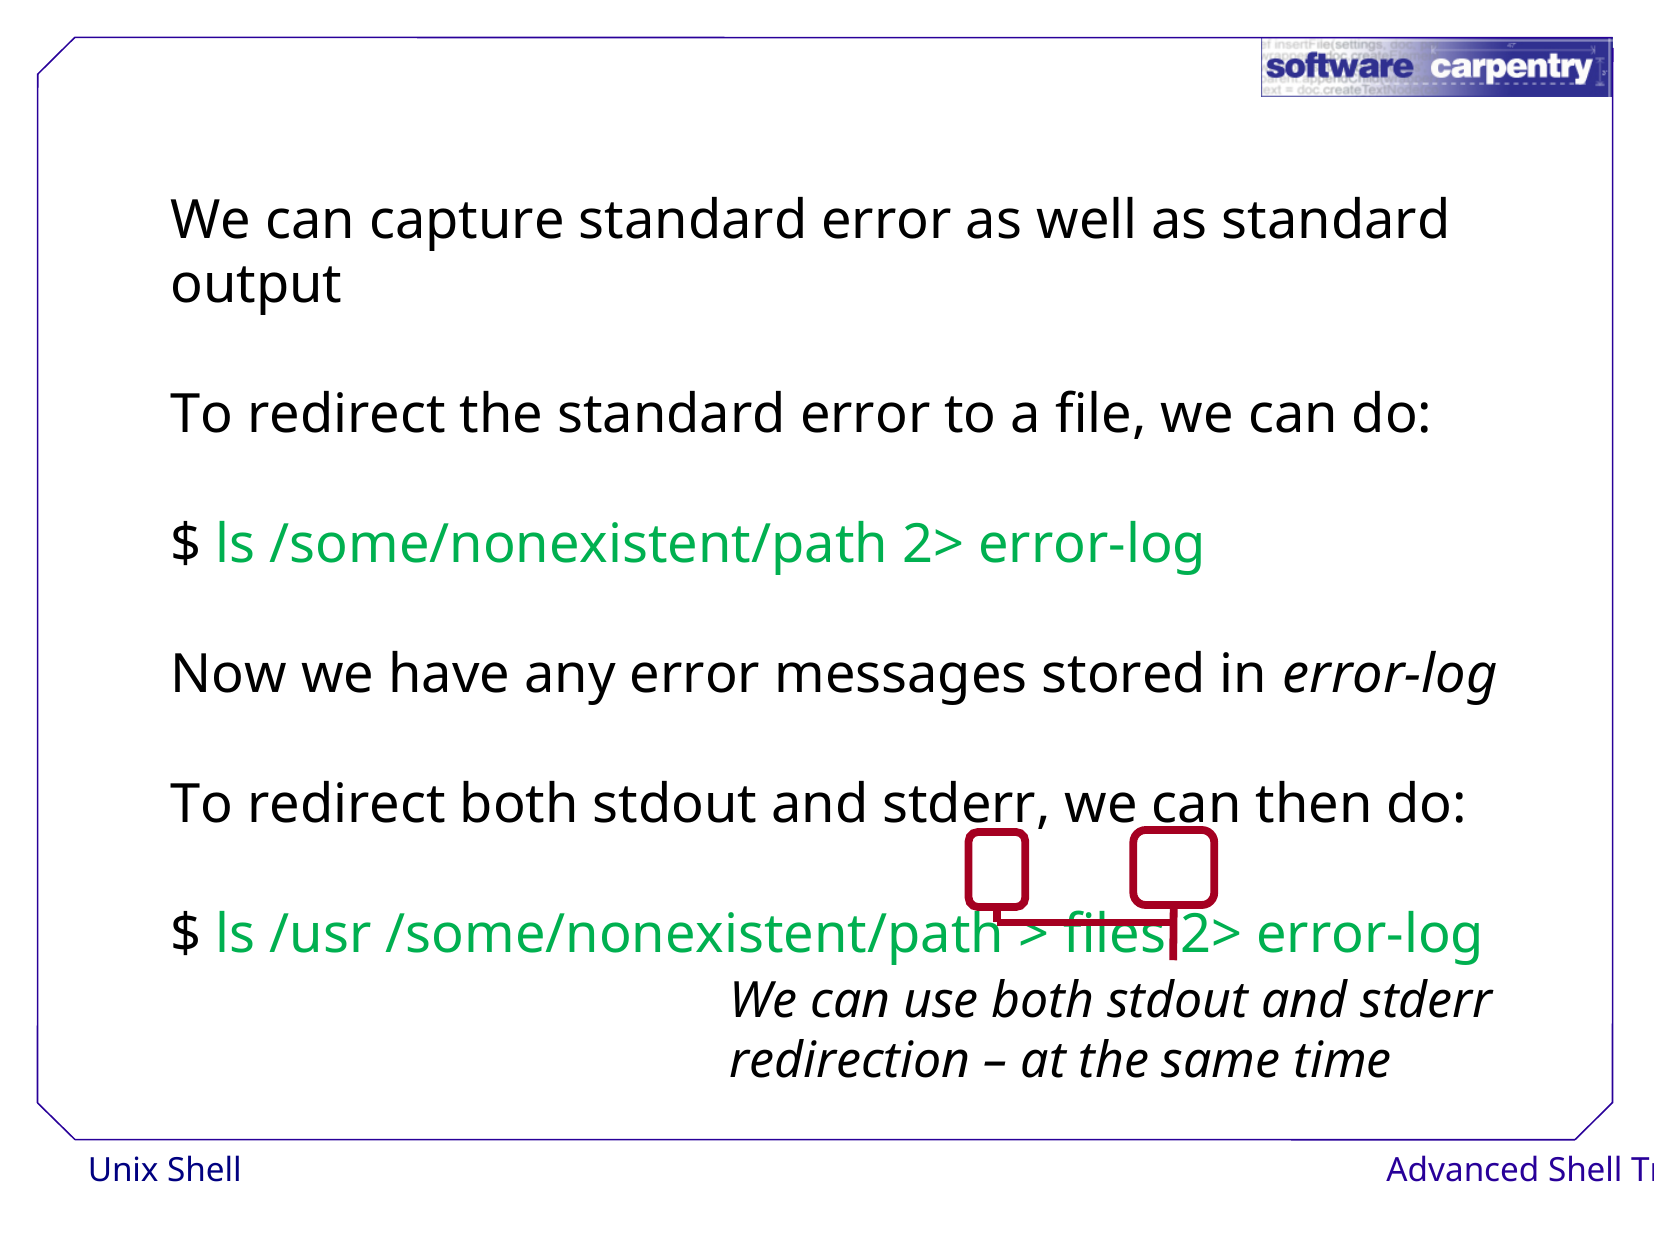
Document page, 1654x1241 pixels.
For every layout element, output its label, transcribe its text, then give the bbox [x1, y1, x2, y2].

text_box We can capture standard error as well as standard output To redirect the standard error to a file, we can do: $ ls /some/nonexistent/path 2> error-log Now we have any error messages stored in error-log To redirect both stdout and stderr, we can then do: $ ls /usr /some/nonexistent/path > files 2> error-log [155, 176, 1593, 972]
text_box We can use both stdout and stderr redirection – at the same time [714, 960, 1556, 1096]
picture [1261, 39, 1613, 97]
